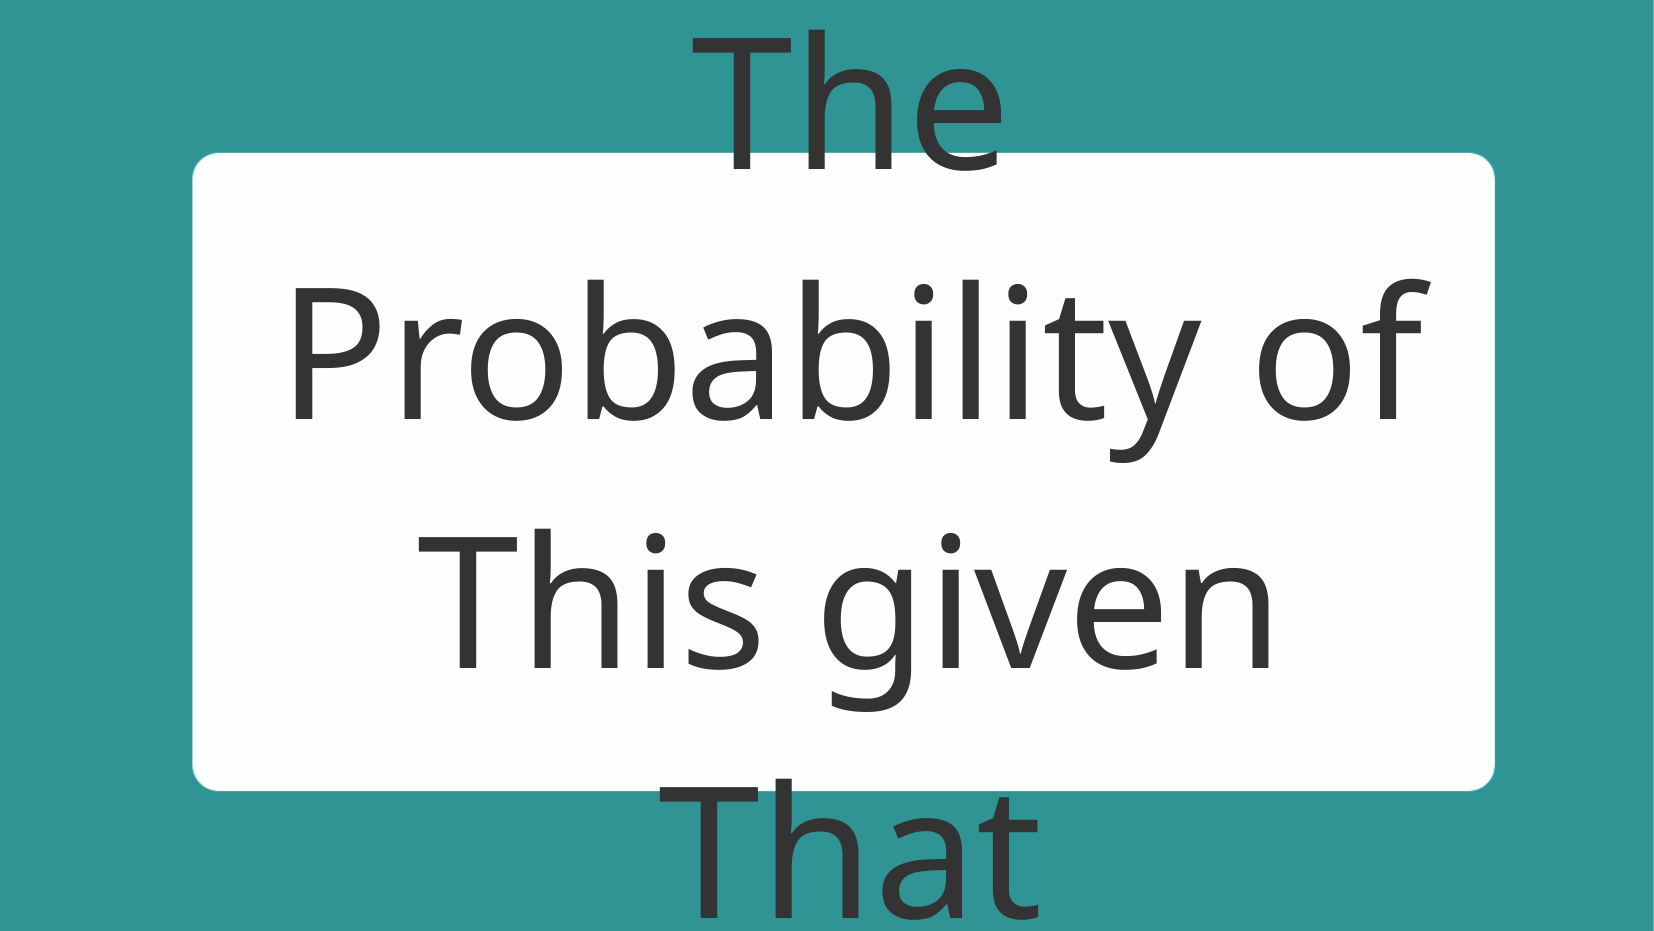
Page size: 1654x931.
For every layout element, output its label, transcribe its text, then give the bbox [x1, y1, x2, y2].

picture [0, 0, 1654, 931]
title The Probability of This given That [226, 172, 1477, 773]
